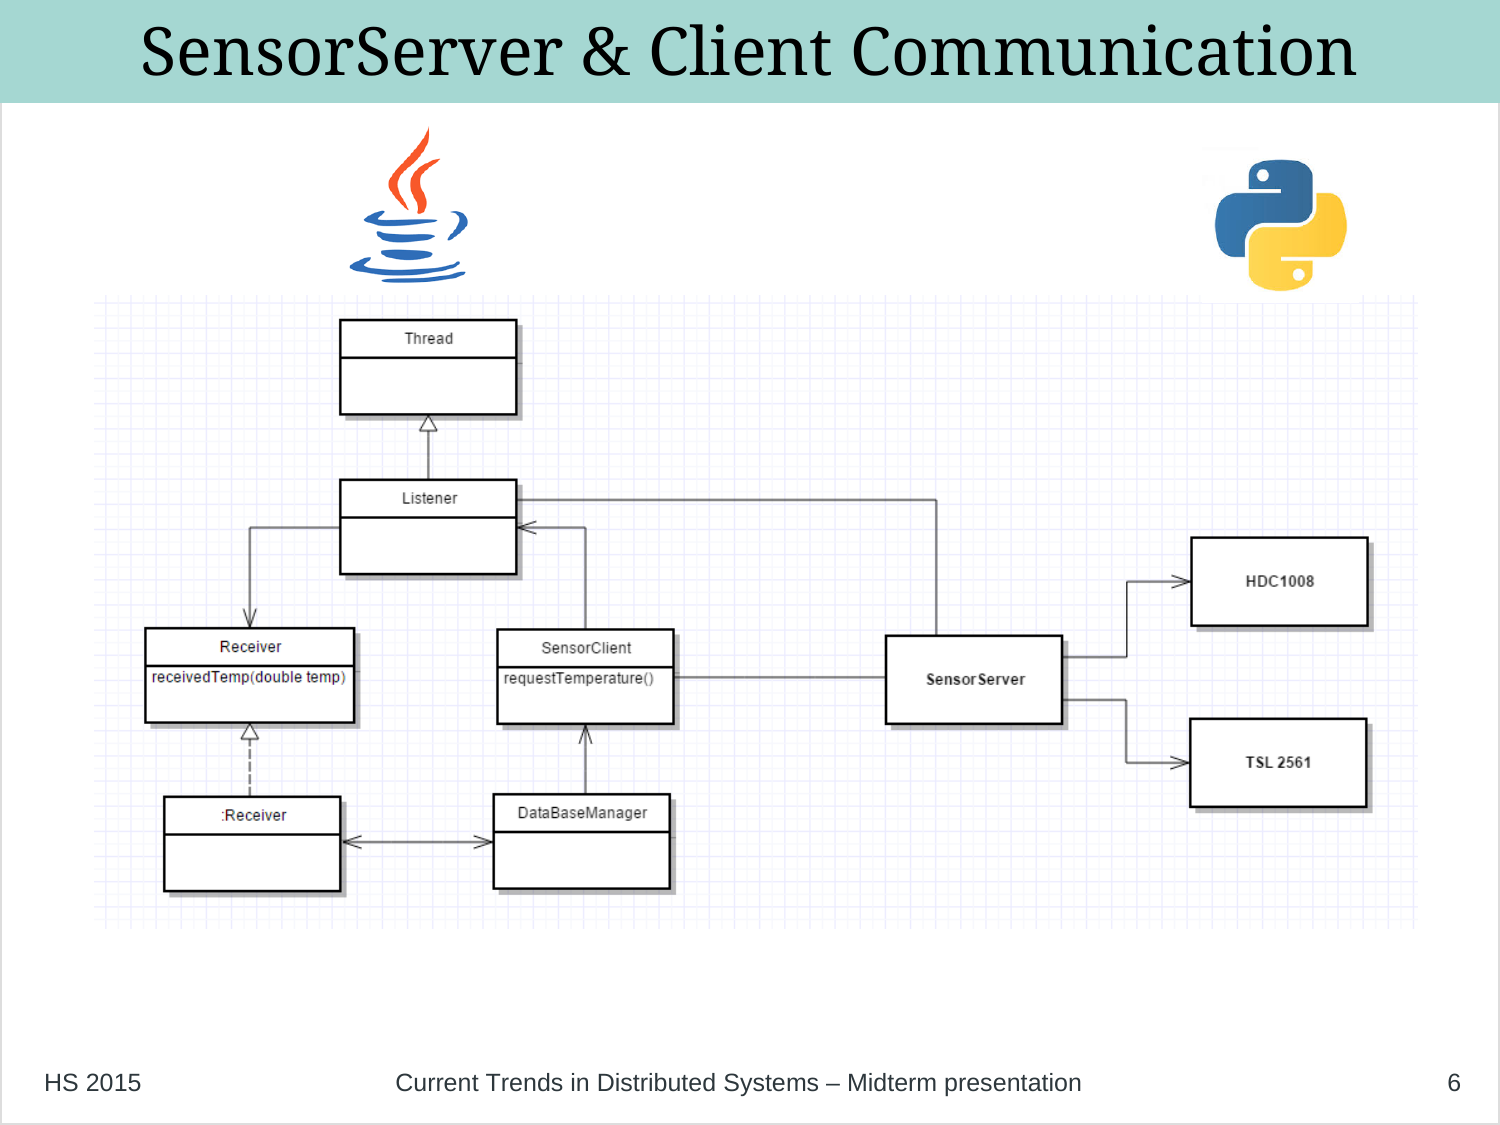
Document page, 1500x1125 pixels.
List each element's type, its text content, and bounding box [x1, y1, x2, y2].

text_box HS 2015 [29, 1058, 195, 1097]
text_box <Nummer> [1375, 1058, 1477, 1097]
picture [94, 147, 1418, 929]
title SensorServer & Client Communication [0, 0, 1500, 100]
text_box Current Trends in Distributed Systems – Midterm presentation [300, 1058, 1201, 1107]
picture [324, 118, 500, 293]
